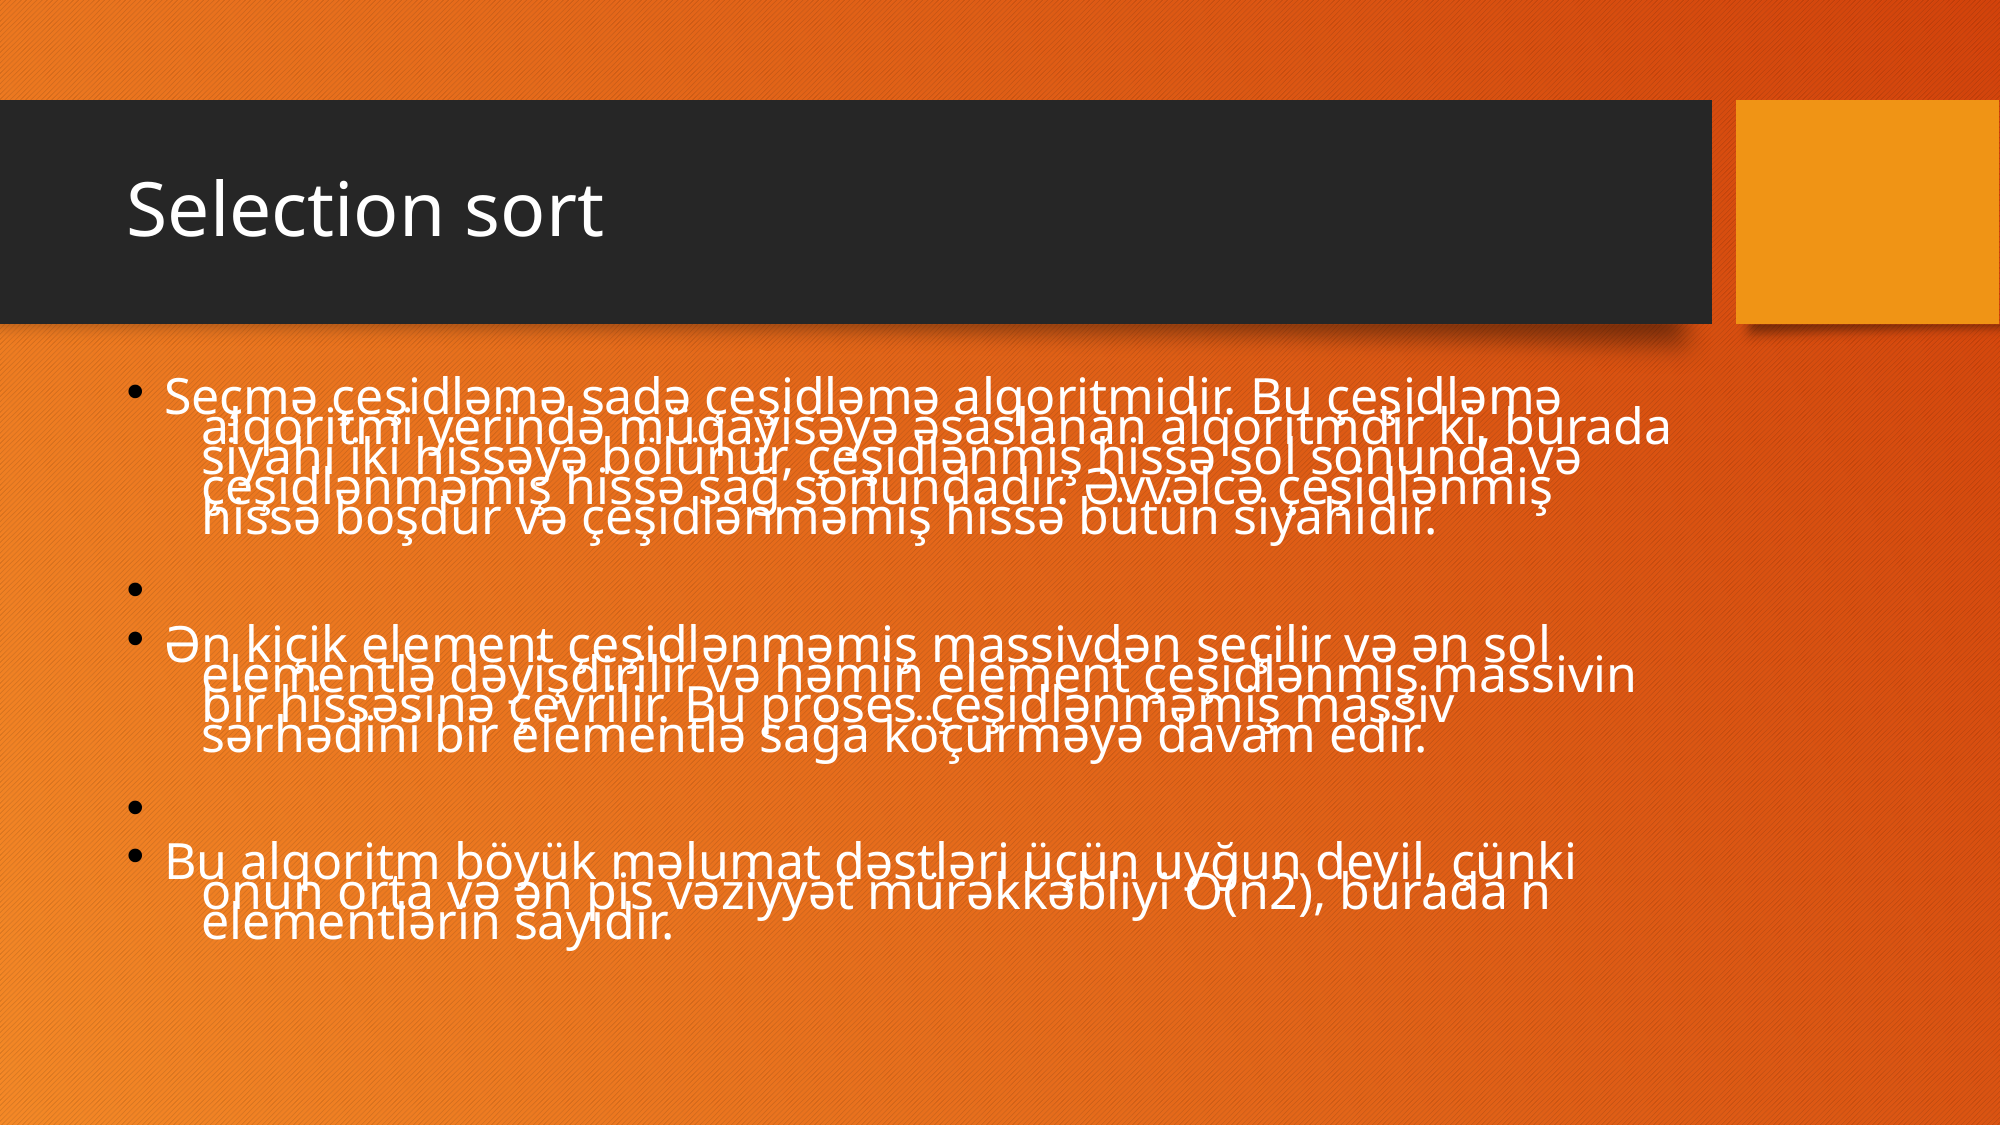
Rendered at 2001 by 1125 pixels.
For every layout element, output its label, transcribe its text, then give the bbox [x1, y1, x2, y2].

list Seçmə çeşidləmə sadə çeşidləmə alqoritmidir. Bu çeşidləmə alqoritmi yerində müqayisəyə əsaslanan alqoritmdir ki, burada siyahı iki hissəyə bölünür, çeşidlənmiş hissə sol sonunda və çeşidlənməmiş hissə sağ sonundadır. Əvvəlcə çeşidlənmiş hissə boşdur və çeşidlənməmiş hissə bütün siyahıdır. Ən kiçik element çeşidlənməmiş massivdən seçilir və ən sol elementlə dəyişdirilir və həmin element çeşidlənmiş massivin bir hissəsinə çevrilir. Bu proses çeşidlənməmiş massiv sərhədini bir elementlə sağa köçürməyə davam edir. Bu alqoritm böyük məlumat dəstləri üçün uyğun deyil, çünki onun orta və ən pis vəziyyət mürəkkəbliyi Ο(n2), burada n elementlərin sayıdır. [111, 383, 1689, 974]
title Selection sort [111, 123, 1689, 301]
